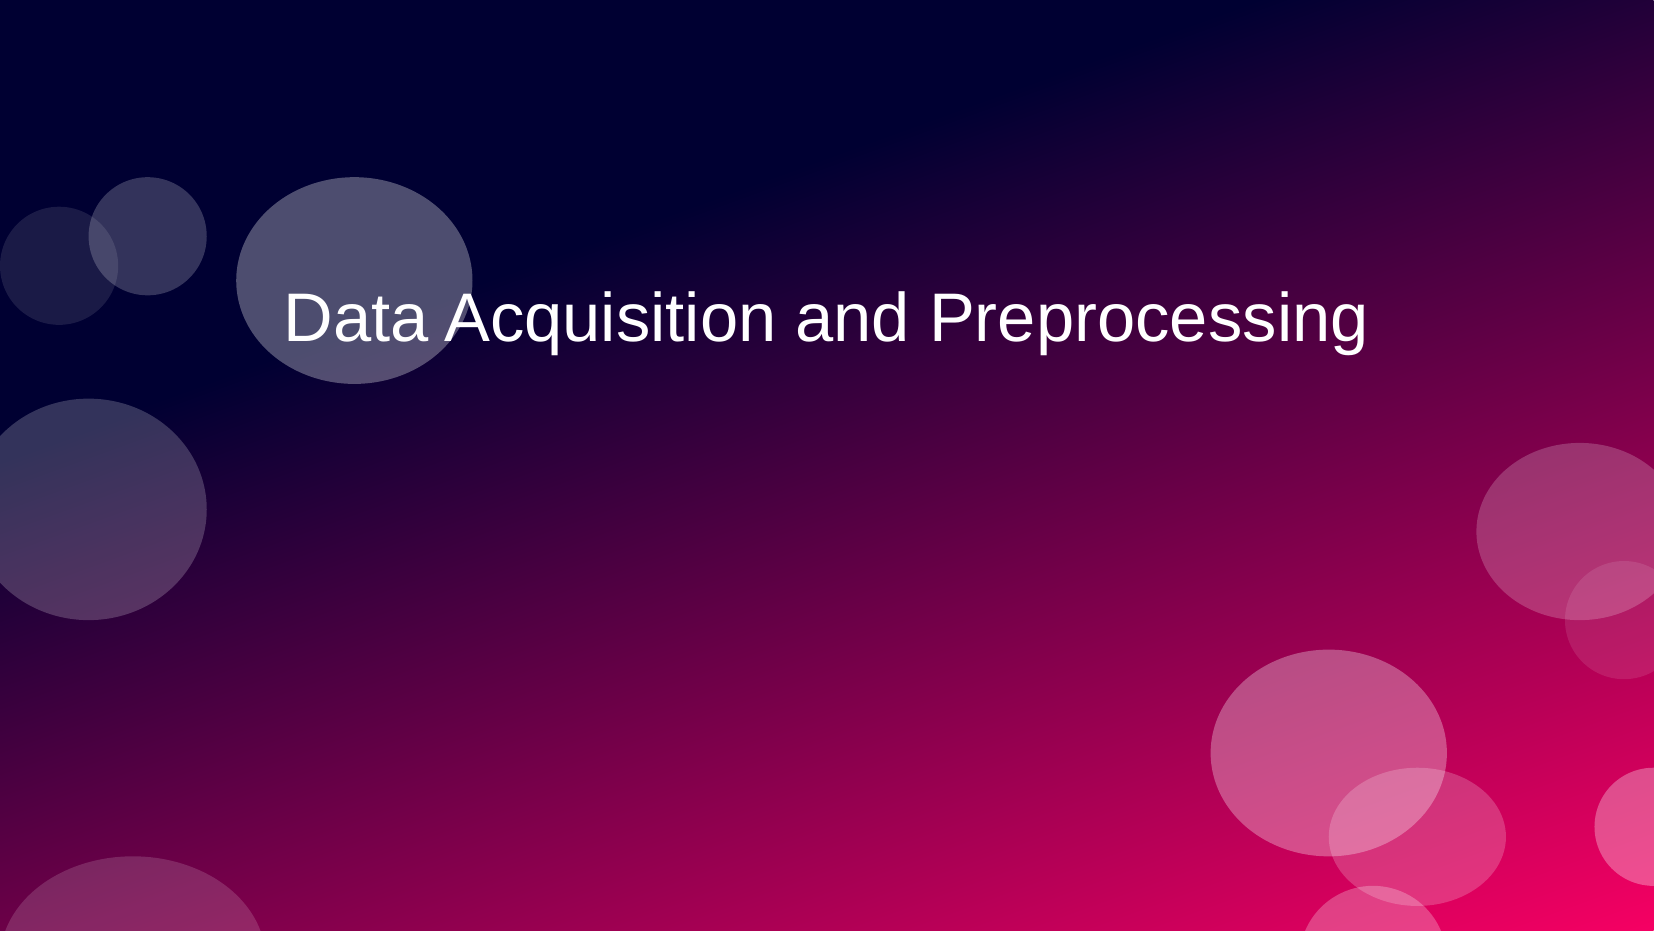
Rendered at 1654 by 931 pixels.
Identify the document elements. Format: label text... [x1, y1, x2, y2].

title Data Acquisition and Preprocessing [88, 236, 1565, 399]
